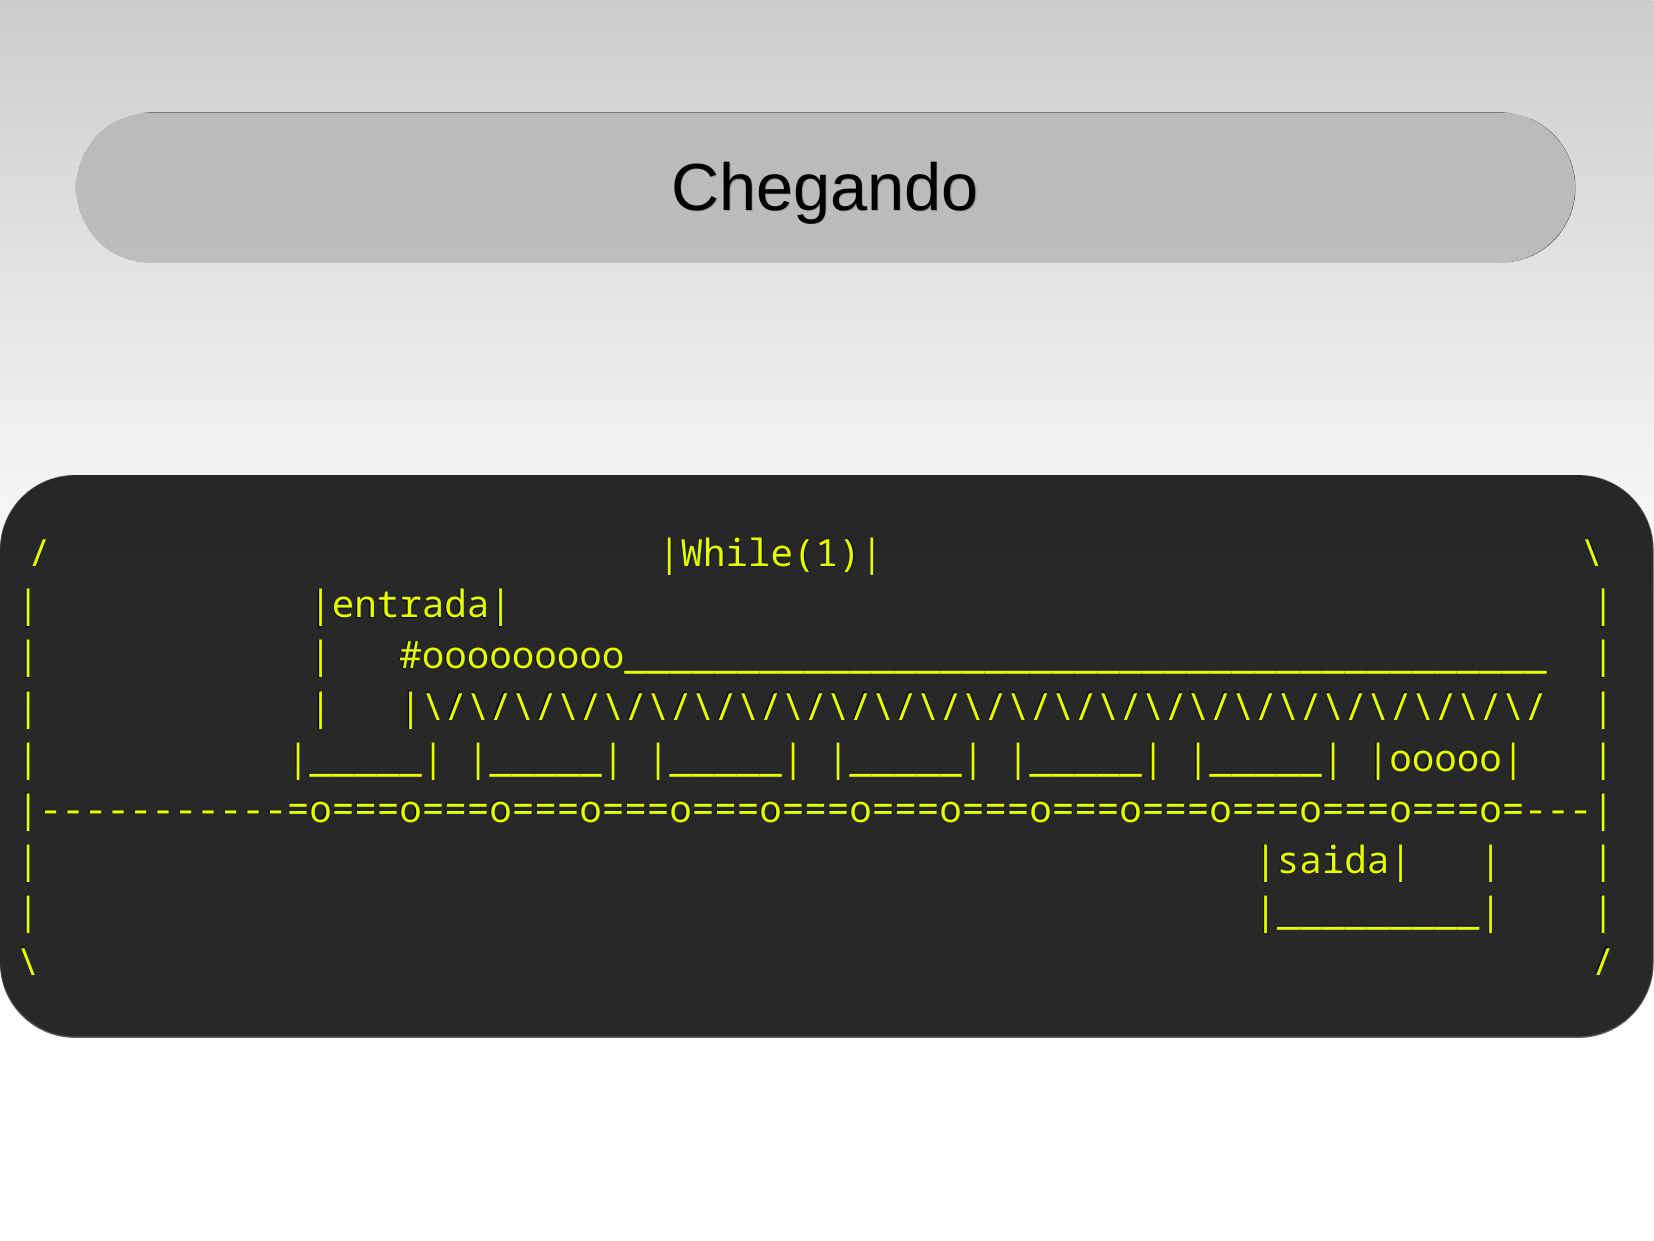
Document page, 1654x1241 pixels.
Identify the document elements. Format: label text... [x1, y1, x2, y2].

text_box Chegando [75, 112, 1576, 263]
text_box / |While(1)| \ | |entrada| | | | #ooooooooo_________________________________________ | | | |\/\/\/\/\/\/\/\/\/\/\/\/\/\/\/\/\/\/\/\/\/\/\/\/\/ | | |_____| |_____| |_____| |_____| |_____| |_____| |ooooo| | |-----------=o===o===o===o===o===o===o===o===o===o===o===o===o===o=---| | |saida| | | | |_________| | \ / [0, 475, 1654, 1038]
